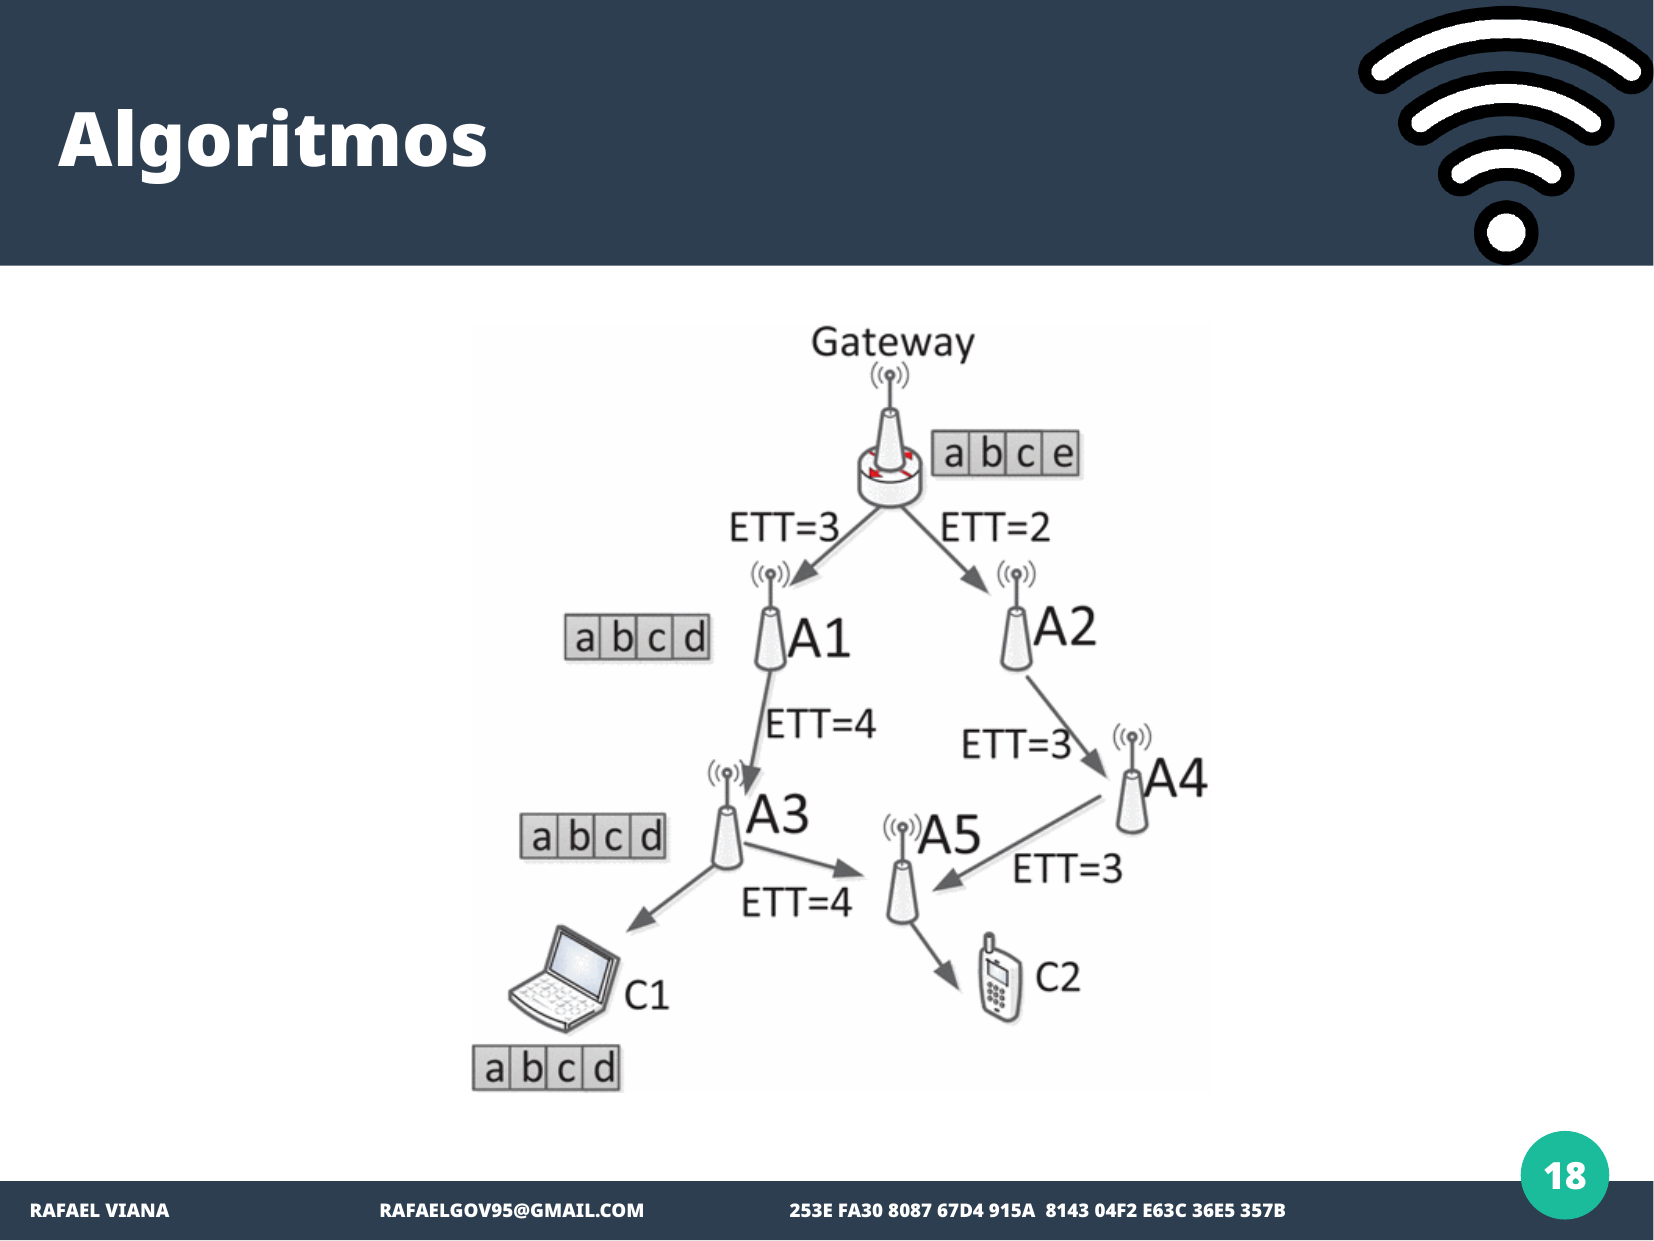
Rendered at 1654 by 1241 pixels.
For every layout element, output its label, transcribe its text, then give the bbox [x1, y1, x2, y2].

picture [1358, 0, 1654, 283]
picture [471, 323, 1211, 1093]
list [59, 324, 1595, 1152]
text_box RAFAEL VIANA RAFAELGOV95@GMAIL.COM 253E FA30 8087 67D4 915A 8143 04F2 E63C 36E5 357B [29, 1181, 1654, 1241]
title Algoritmos [59, 59, 1358, 217]
